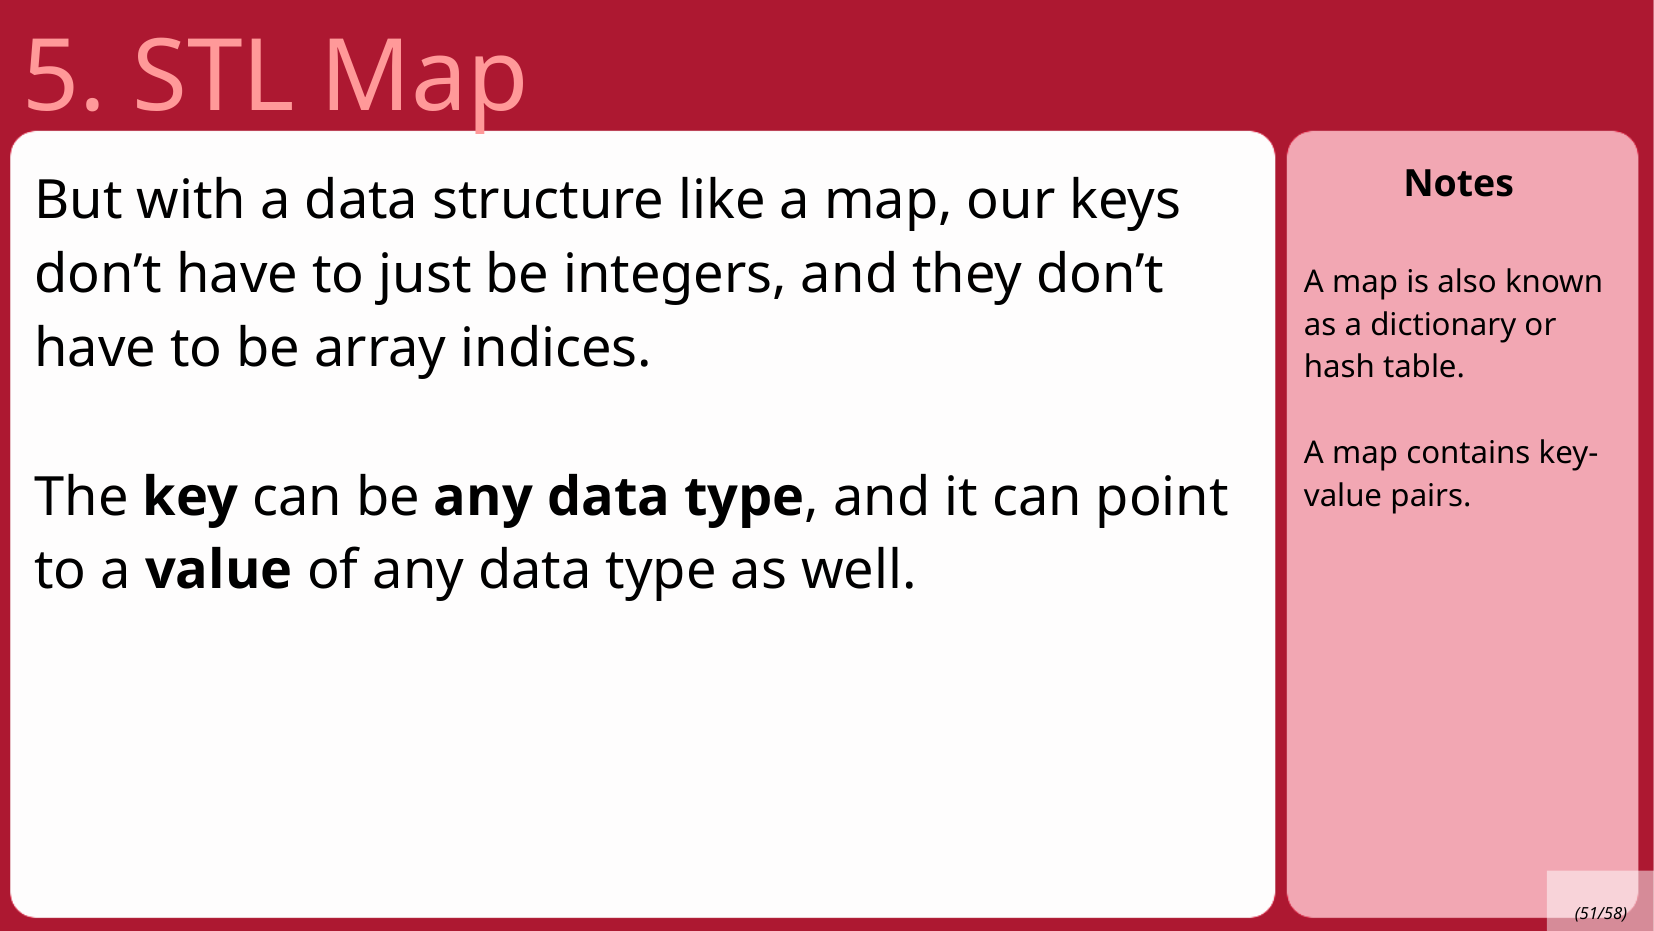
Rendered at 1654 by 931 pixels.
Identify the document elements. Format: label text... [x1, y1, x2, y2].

picture [0, 0, 1654, 931]
text_box But with a data structure like a map, our keys don’t have to just be integers, and they don’t have to be array indices. The key can be any data type, and it can point to a value of any data type as well. [34, 160, 1248, 526]
text_box (<number>/58) [1546, 877, 1654, 931]
title 5. STL Map [22, 7, 1511, 136]
text_box Notes A map is also known as a dictionary or hash table. A map contains key-value pairs. [1289, 149, 1629, 460]
